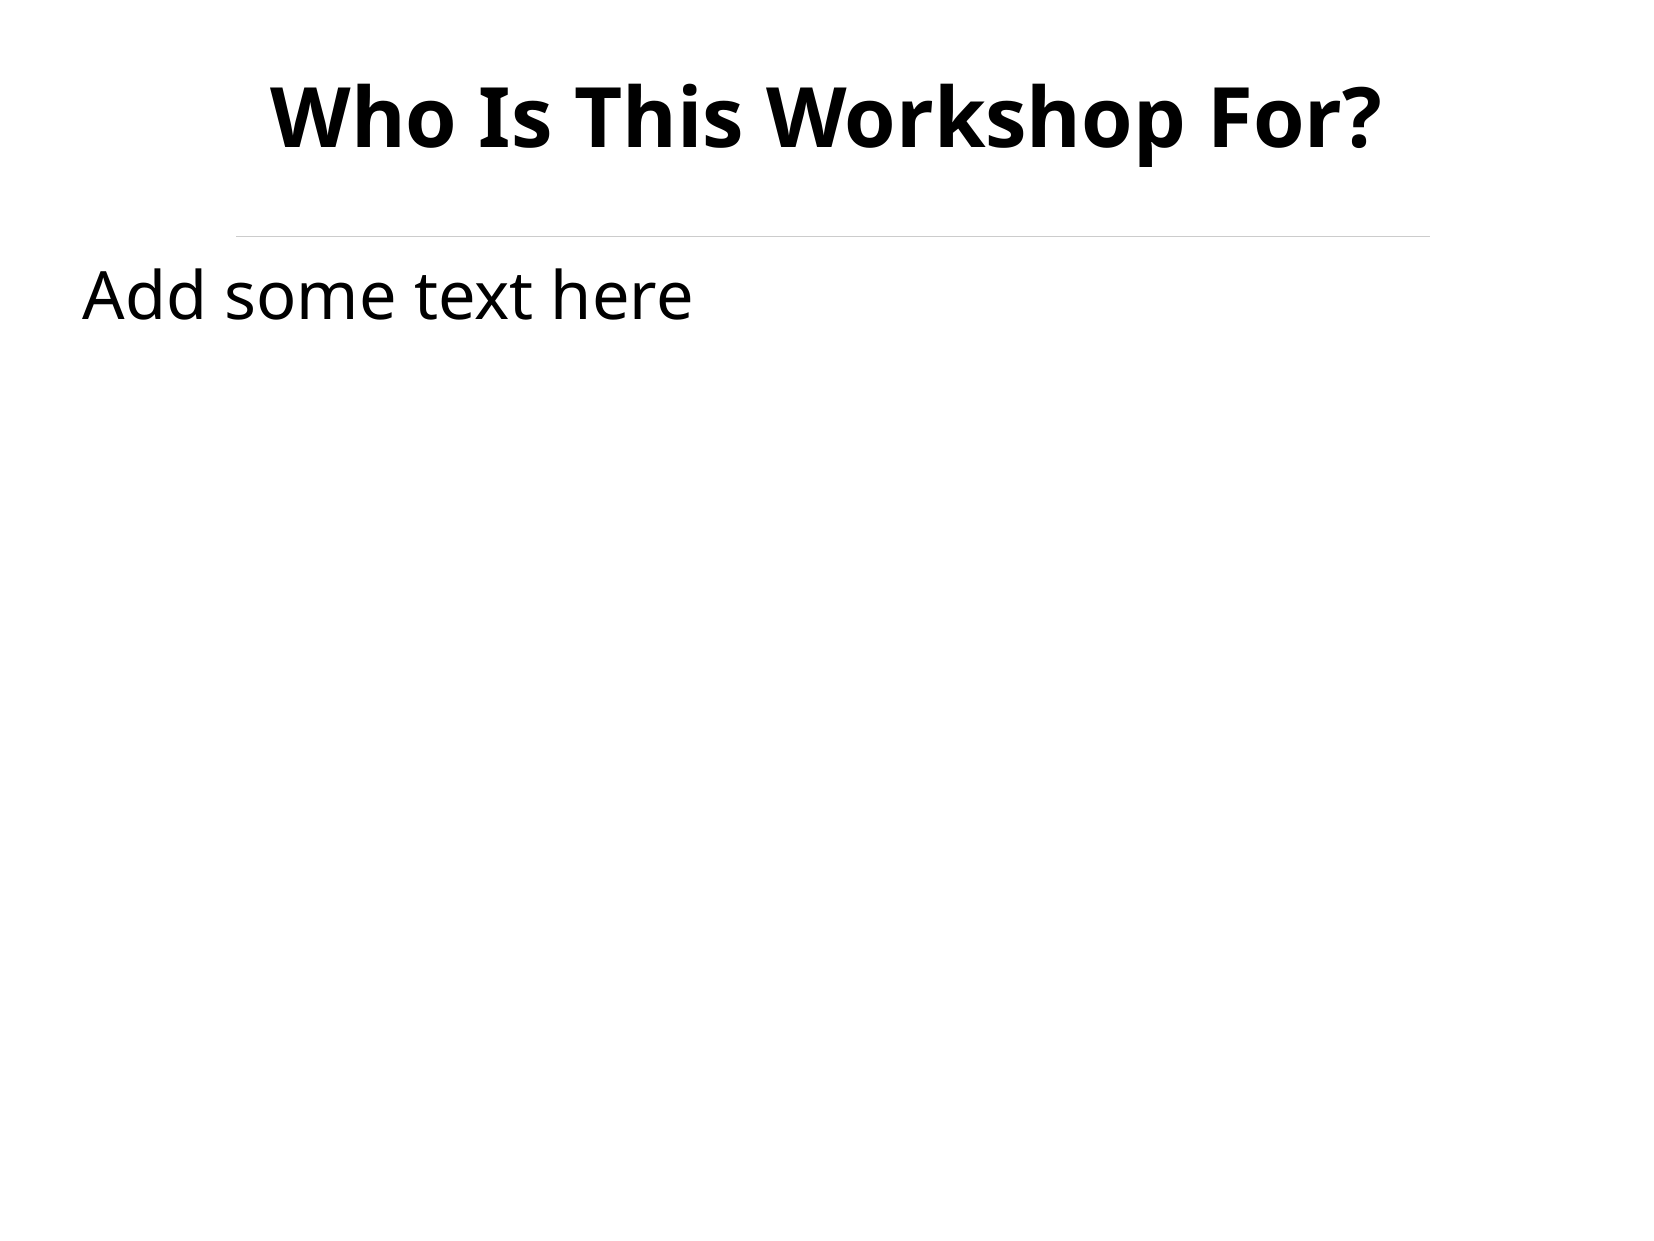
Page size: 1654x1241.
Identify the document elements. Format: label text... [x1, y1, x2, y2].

list Add some text here [82, 248, 1571, 1111]
title Who Is This Workshop For? [82, 11, 1571, 219]
